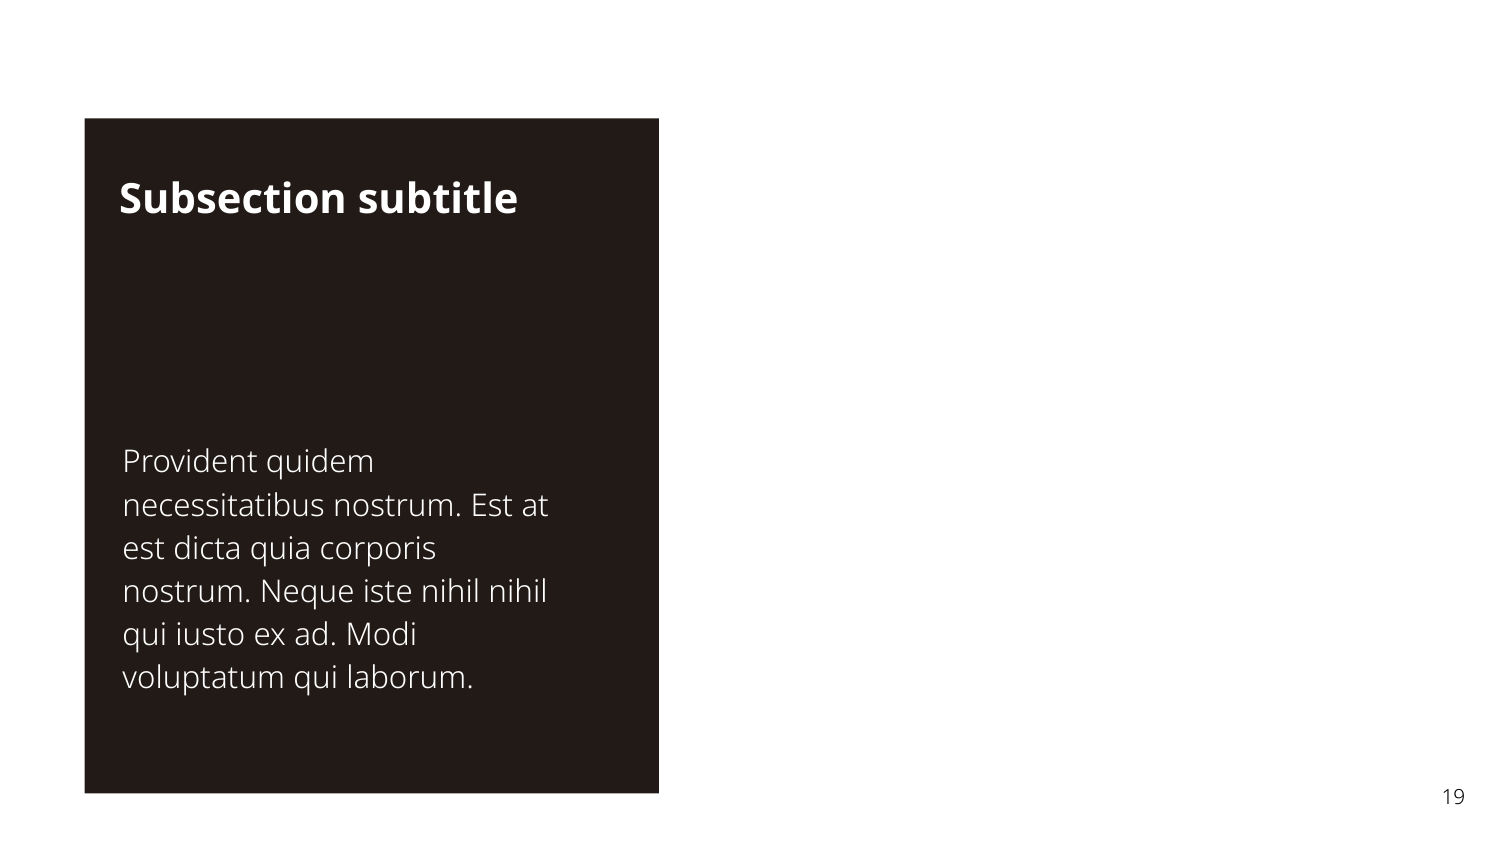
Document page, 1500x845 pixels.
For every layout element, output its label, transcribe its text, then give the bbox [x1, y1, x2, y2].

title Provident quidem necessitatibus nostrum. Est at est dicta quia corporis nostrum. Neque iste nihil nihil qui iusto ex ad. Modi voluptatum qui laborum. [107, 421, 576, 753]
title Subsection subtitle [104, 168, 638, 263]
